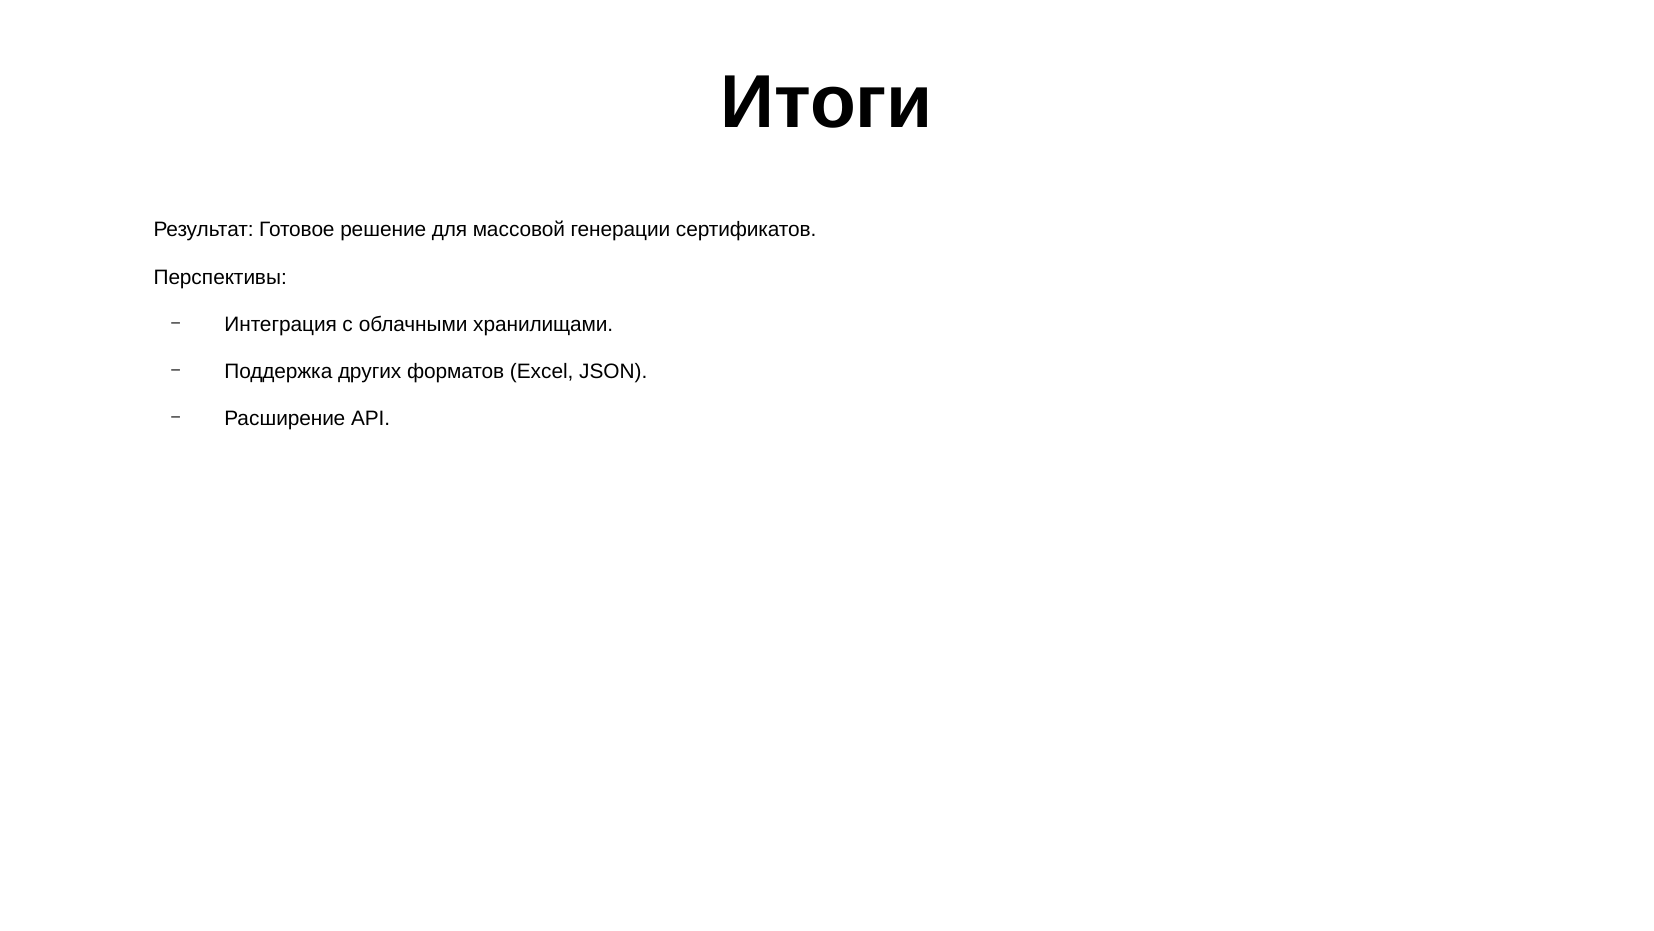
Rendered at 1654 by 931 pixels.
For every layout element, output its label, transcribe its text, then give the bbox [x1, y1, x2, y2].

list Результат: Готовое решение для массовой генерации сертификатов. Перспективы: Интеграция с облачными хранилищами. Поддержка других форматов (Excel, JSON). Расширение API. [82, 217, 1571, 758]
title Итоги [82, 37, 1571, 193]
